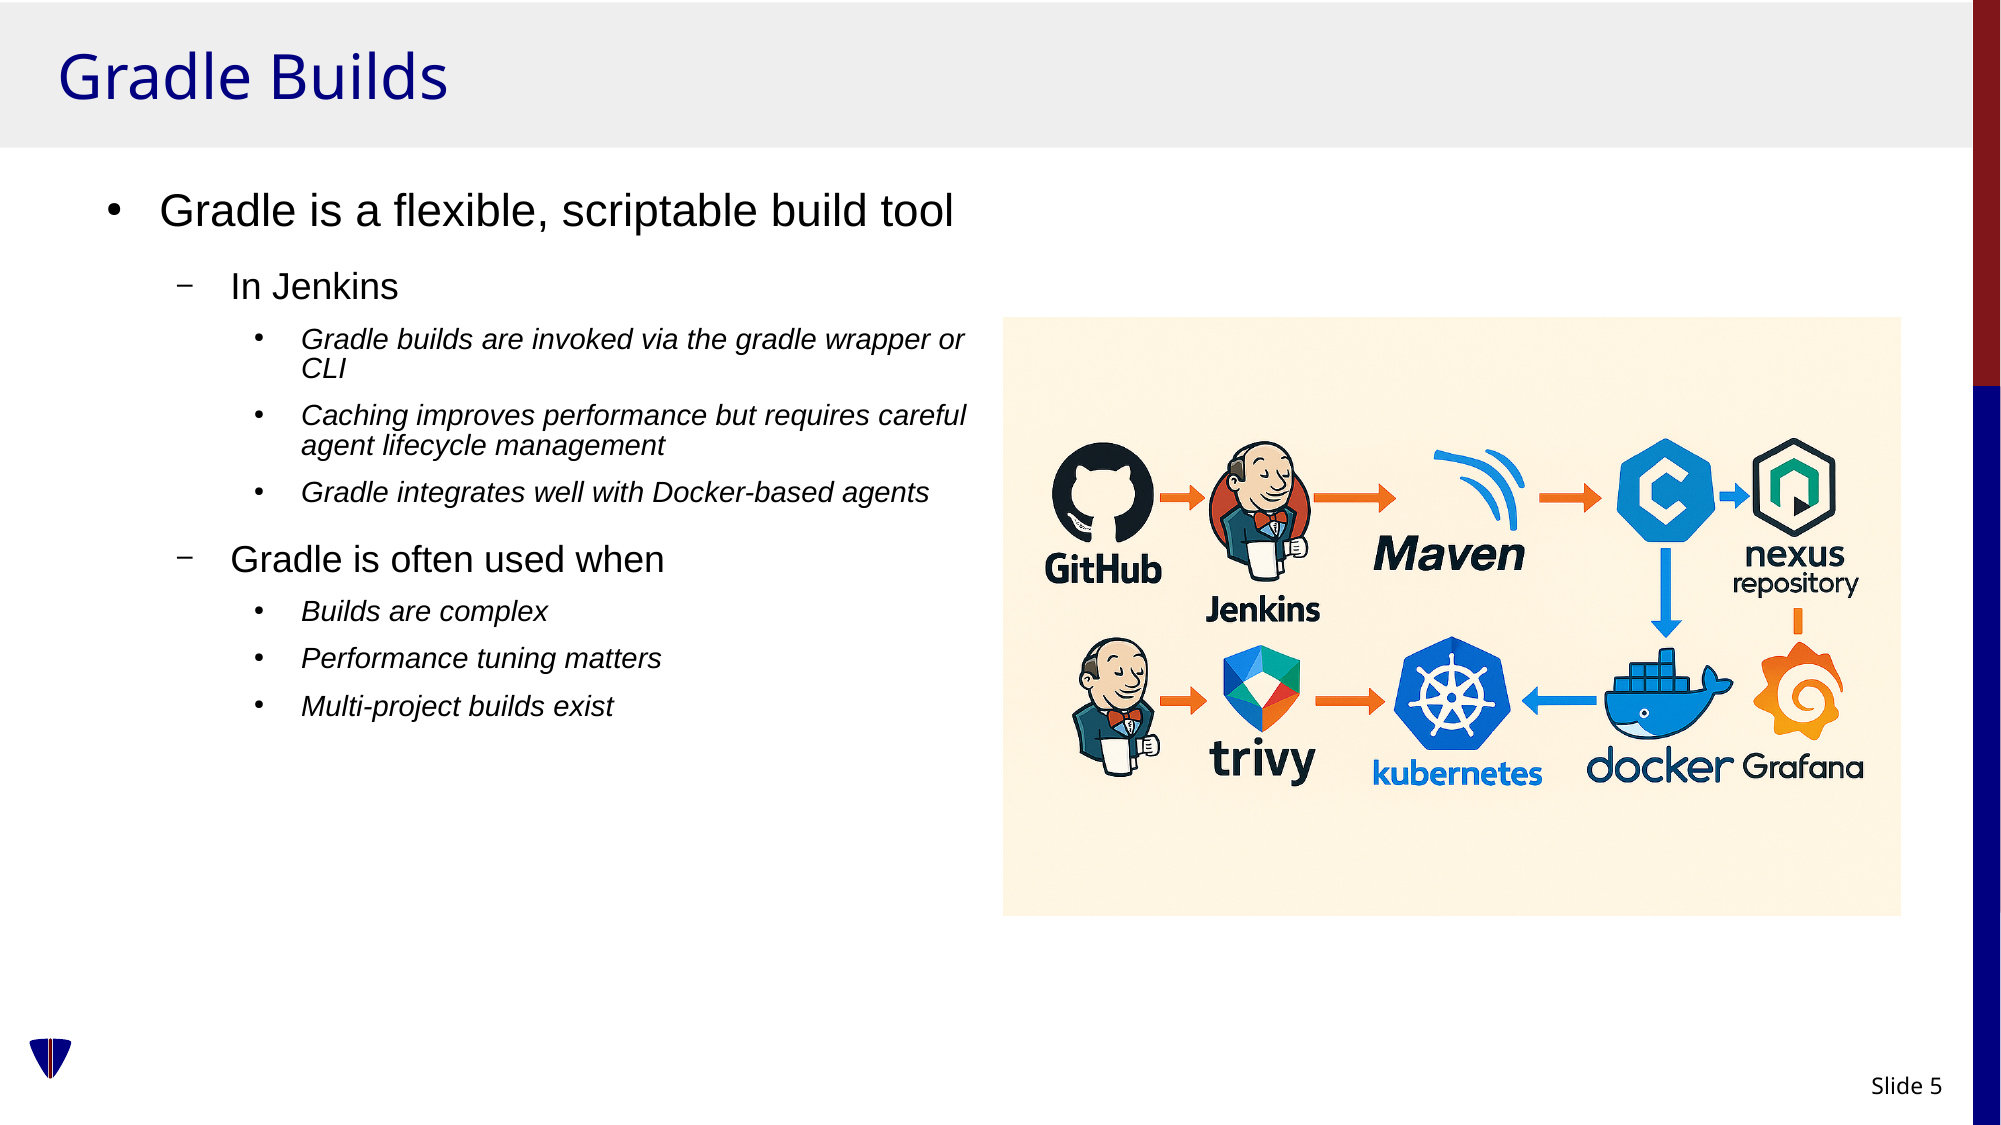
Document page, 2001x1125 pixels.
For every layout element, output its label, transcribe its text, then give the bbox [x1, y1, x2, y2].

title Gradle Builds [0, 2, 1973, 148]
list Gradle is a flexible, scriptable build tool In Jenkins Gradle builds are invoked via the gradle wrapper or CLI Caching improves performance but requires careful agent lifecycle management Gradle integrates well with Docker-based agents Gradle is often used when Builds are complex Performance tuning matters Multi-project builds exist [88, 177, 975, 1034]
picture [1003, 317, 1901, 916]
